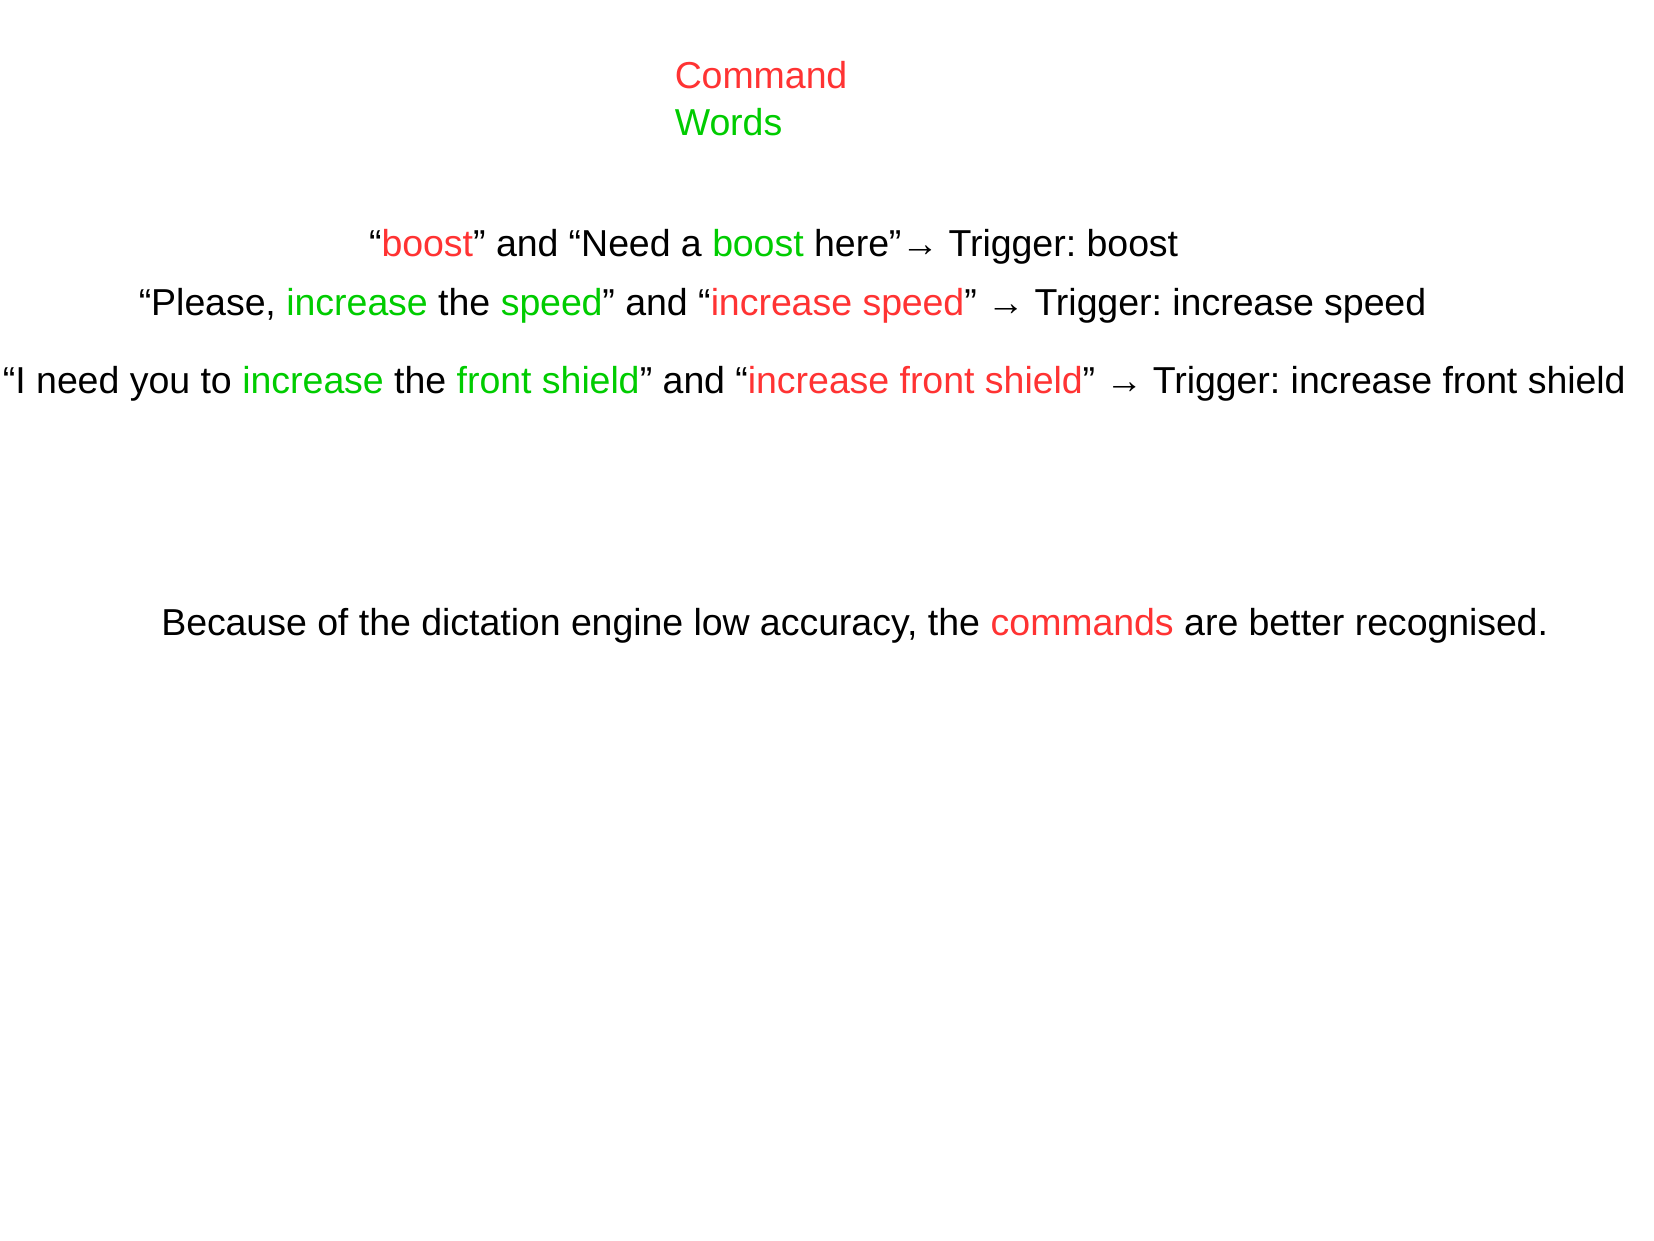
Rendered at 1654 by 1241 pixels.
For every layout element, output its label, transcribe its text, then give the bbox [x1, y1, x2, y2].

text_box “boost” and “Need a boost here”→ Trigger: boost [354, 214, 1194, 272]
text_box “I need you to increase the front shield” and “increase front shield” → Trigger: increase front shield [0, 352, 1641, 409]
text_box Words [660, 94, 798, 152]
text_box “Please, increase the speed” and “increase speed” → Trigger: increase speed [124, 273, 1441, 331]
text_box Because of the dictation engine low accuracy, the commands are better recognised. [146, 594, 1563, 652]
text_box Command [660, 47, 863, 105]
